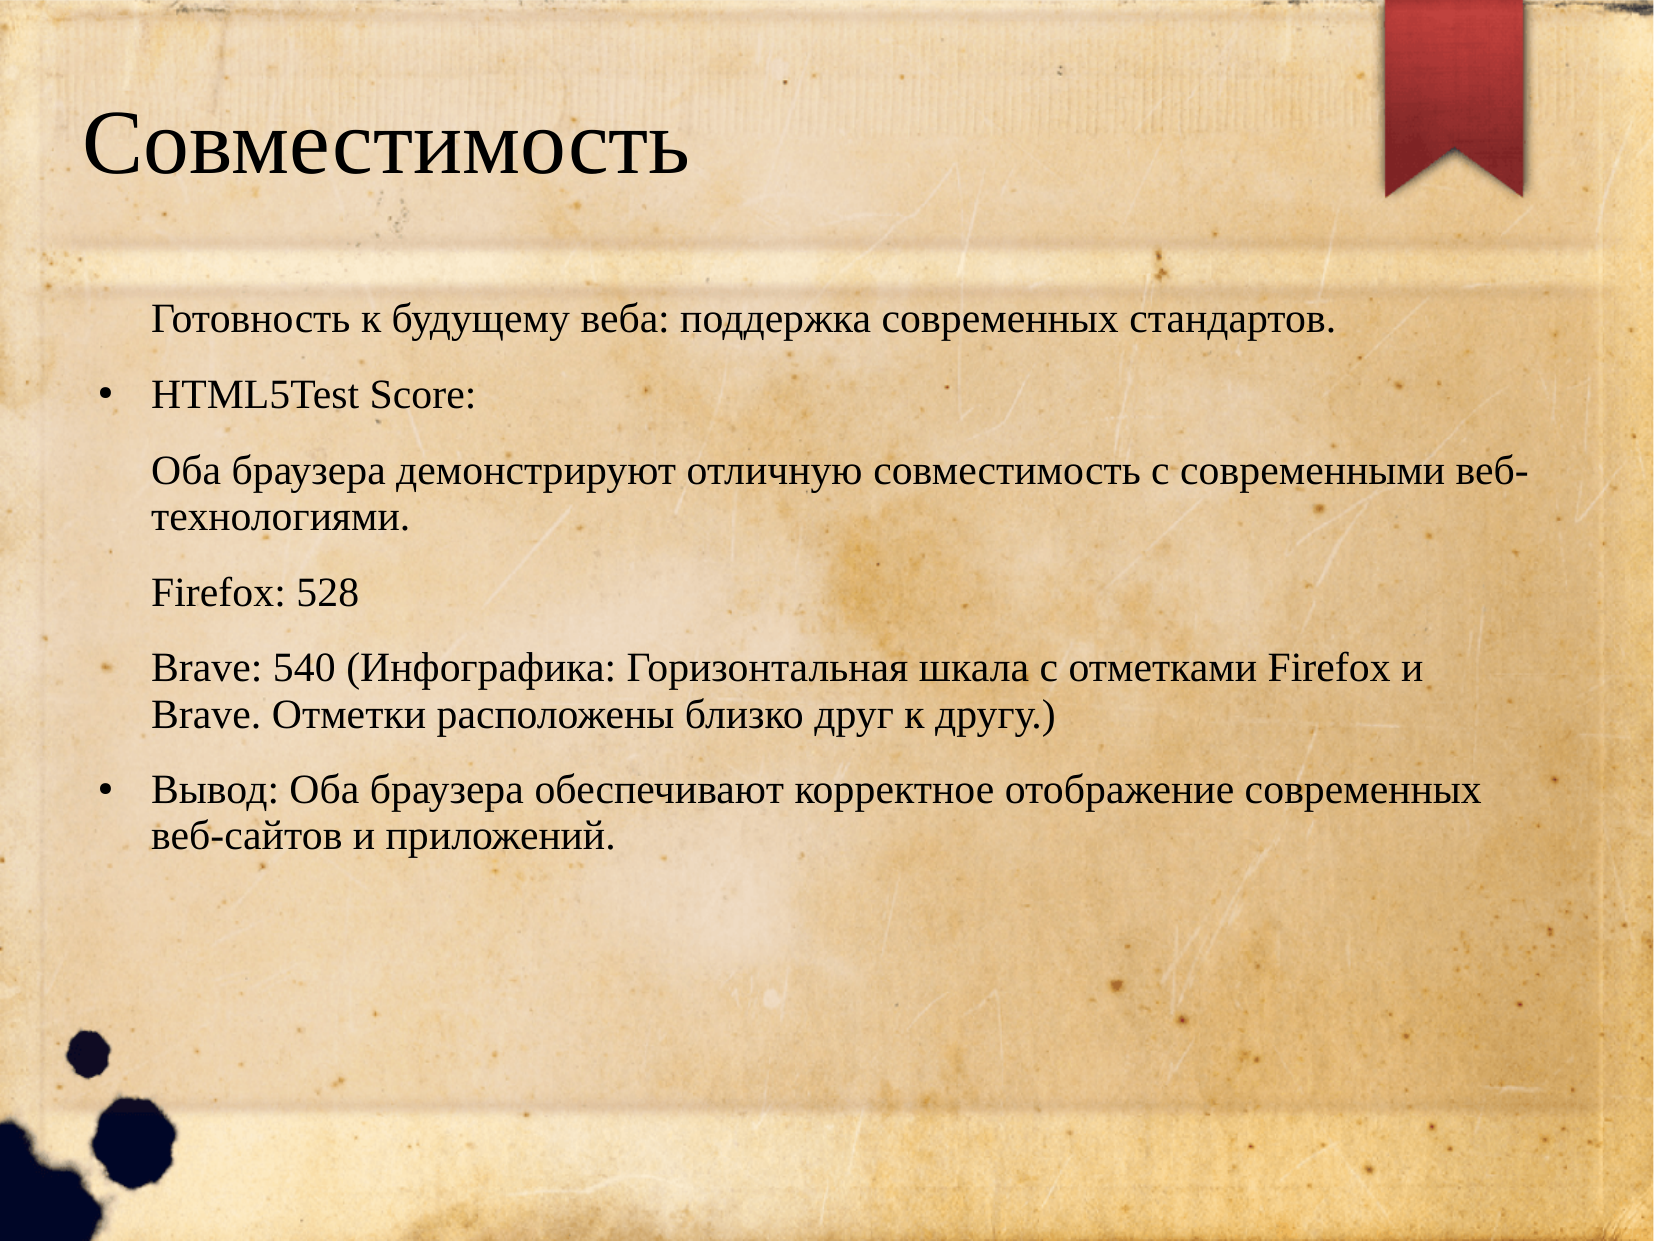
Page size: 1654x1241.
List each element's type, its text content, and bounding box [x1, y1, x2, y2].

title Совместимость [82, 49, 1347, 237]
list Готовность к будущему веба: поддержка современных стандартов. HTML5Test Score: Оба браузера демонстрируют отличную совместимость с современными веб-технологиями. Firefox: 528 Brave: 540 (Инфографика: Горизонтальная шкала с отметками Firefox и Brave. Отметки расположены близко друг к другу.) Вывод: Оба браузера обеспечивают корректное отображение современных веб-сайтов и приложений. [80, 295, 1536, 1015]
picture [0, 0, 1654, 1241]
